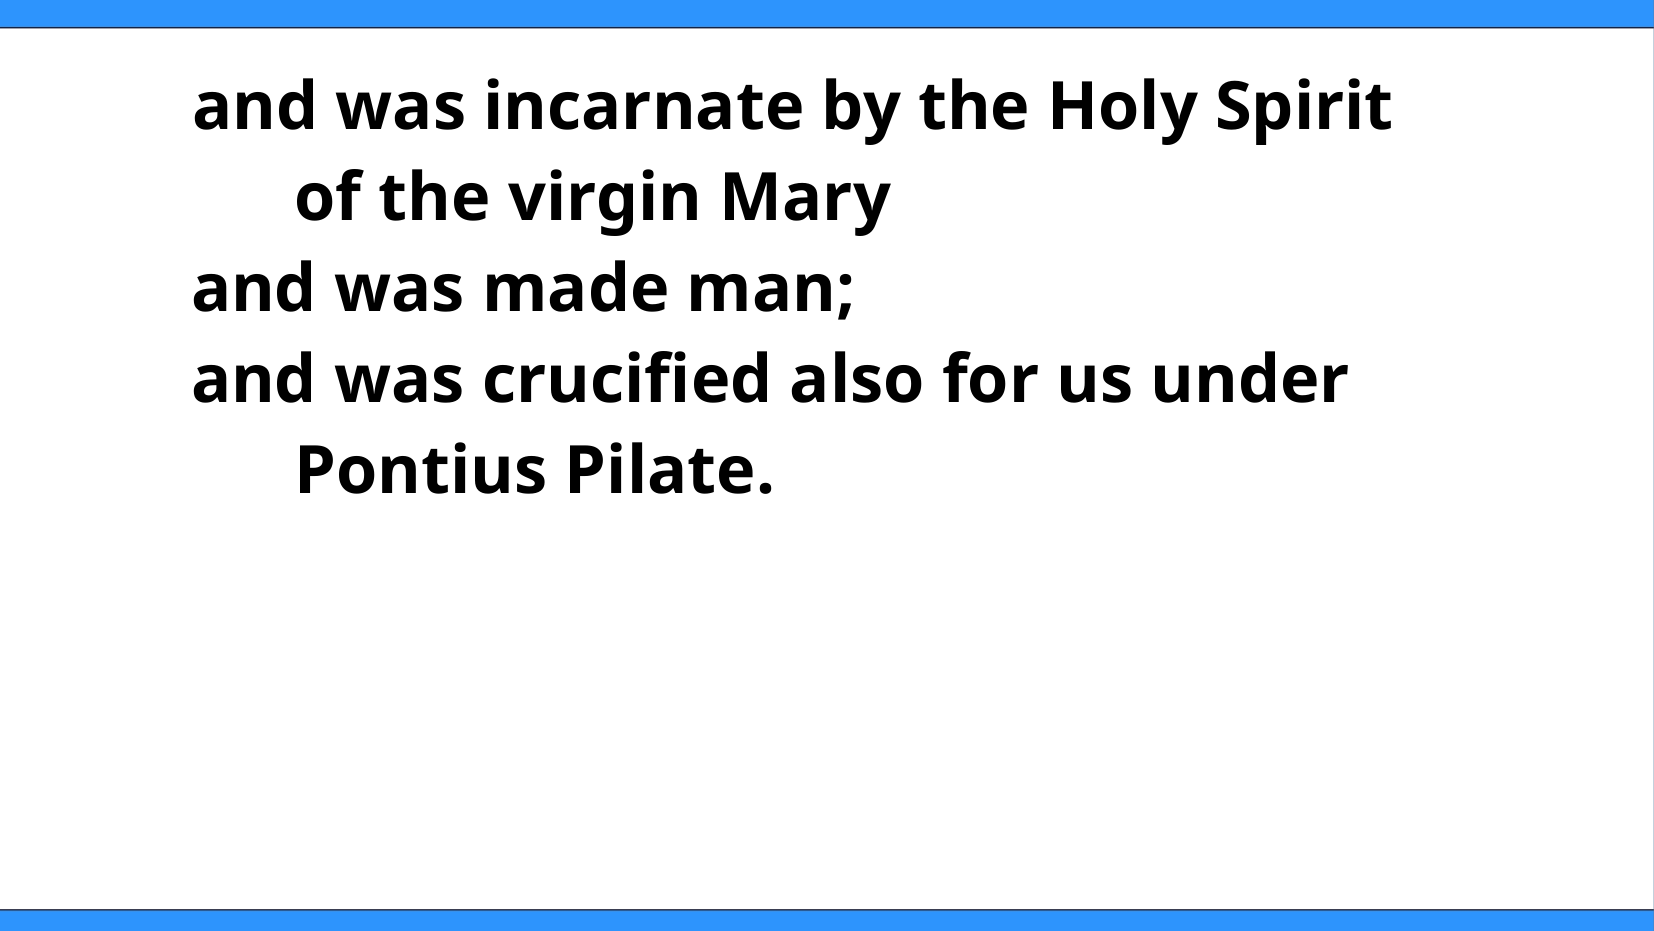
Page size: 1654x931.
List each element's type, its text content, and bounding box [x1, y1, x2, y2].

picture [0, 0, 1654, 931]
text_box and was incarnate by the Holy Spirit of the virgin Mary and was made man; and was crucified also for us under Pontius Pilate. [90, 51, 1546, 511]
